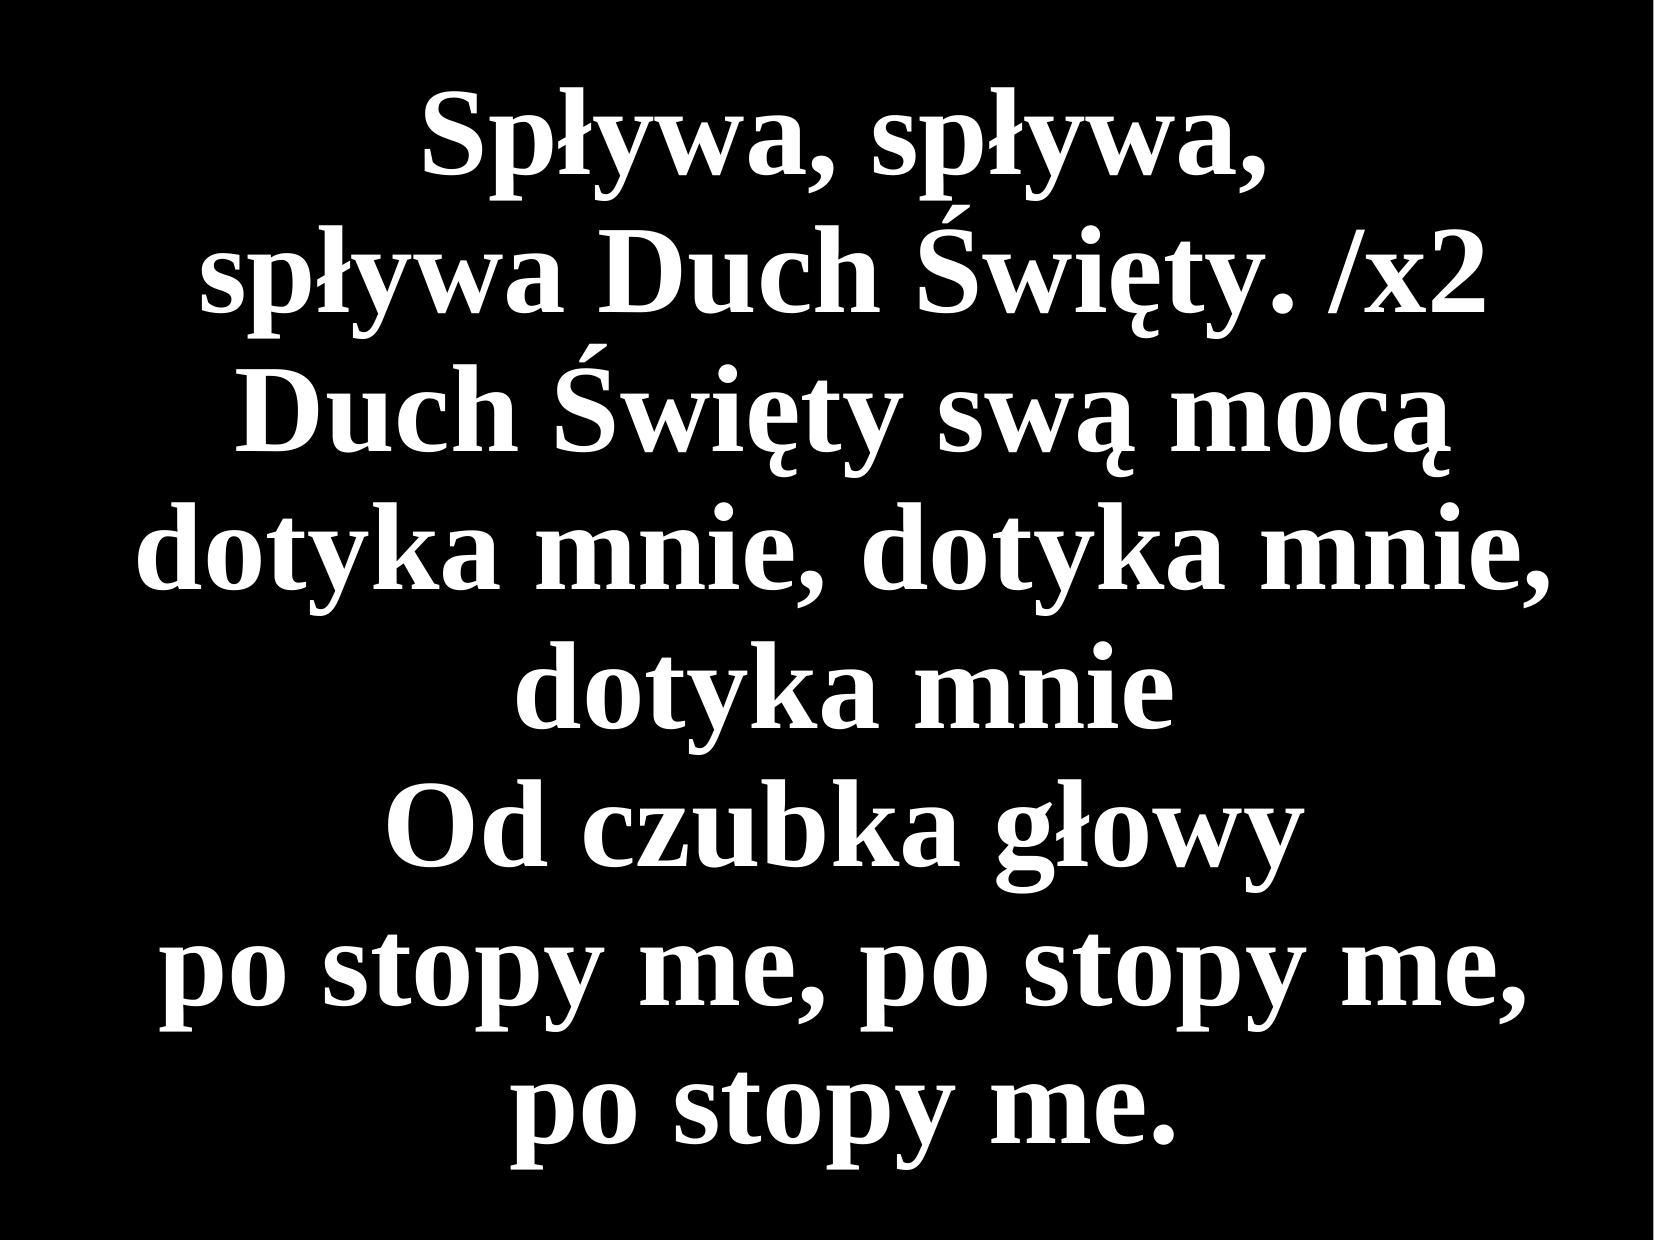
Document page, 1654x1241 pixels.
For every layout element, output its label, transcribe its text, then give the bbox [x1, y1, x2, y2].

subtitle Spływa, spływa, spływa Duch Święty. /x2 Duch Święty swą mocą dotyka mnie, dotyka mnie, dotyka mnie Od czubka głowy po stopy me, po stopy me, po stopy me. [0, 0, 1654, 1241]
